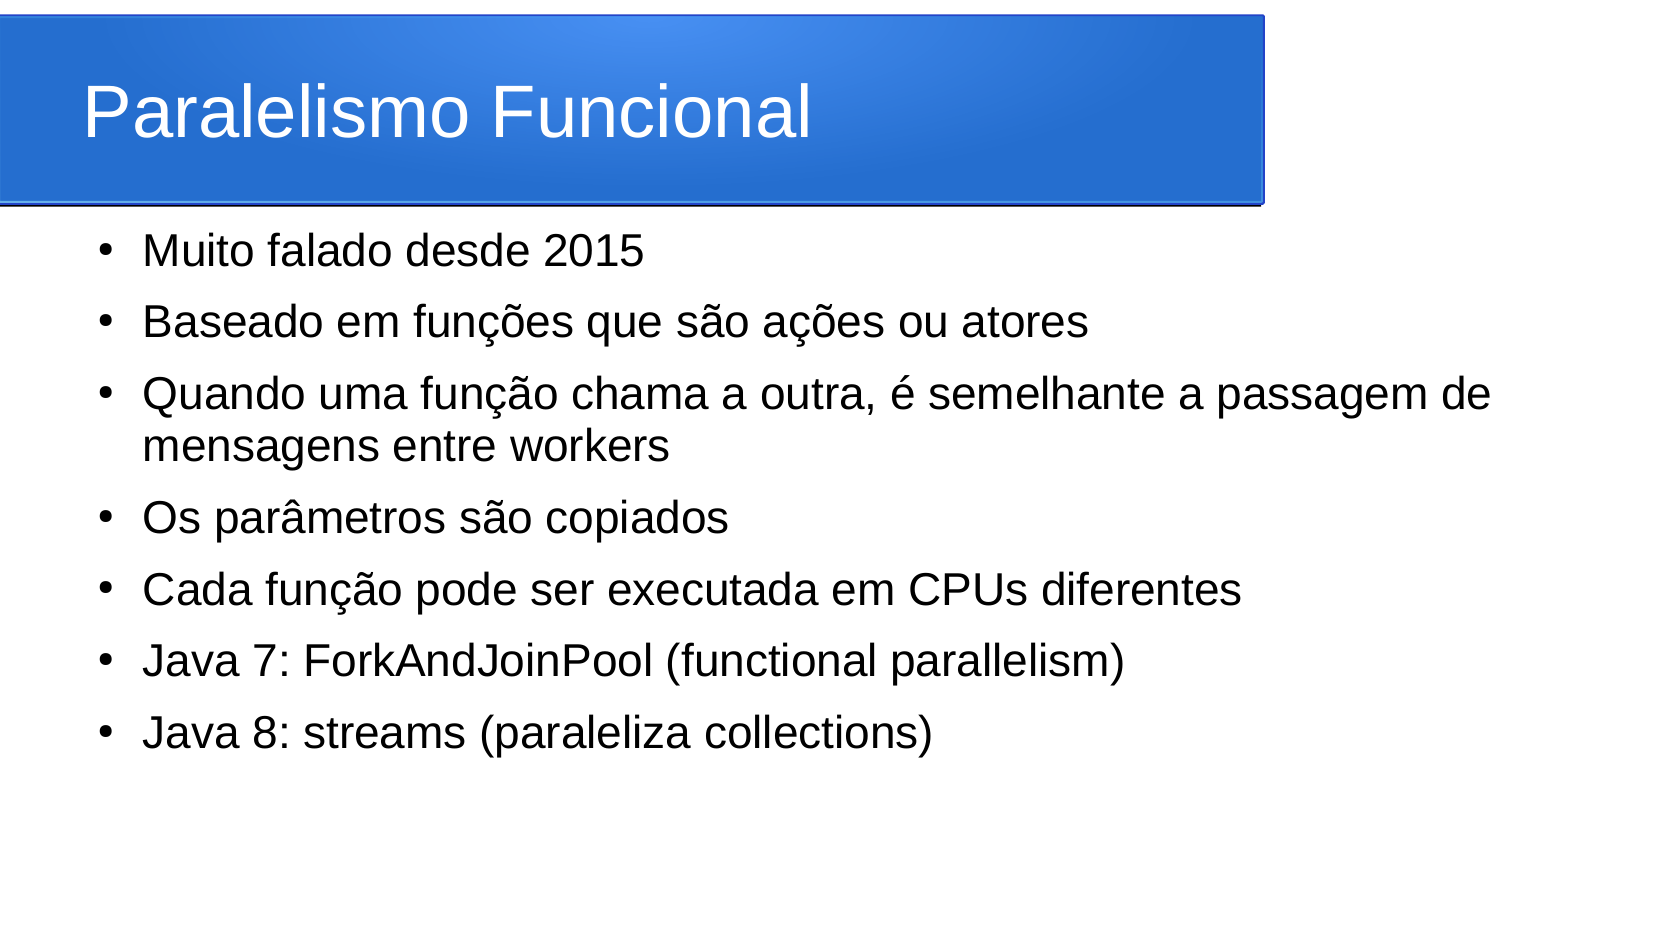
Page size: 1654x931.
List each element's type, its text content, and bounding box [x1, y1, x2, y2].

list Muito falado desde 2015 Baseado em funções que são ações ou atores Quando uma função chama a outra, é semelhante a passagem de mensagens entre workers Os parâmetros são copiados Cada função pode ser executada em CPUs diferentes Java 7: ForkAndJoinPool (functional parallelism) Java 8: streams (paraleliza collections) [82, 224, 1571, 764]
title Paralelismo Funcional [82, 35, 1235, 189]
